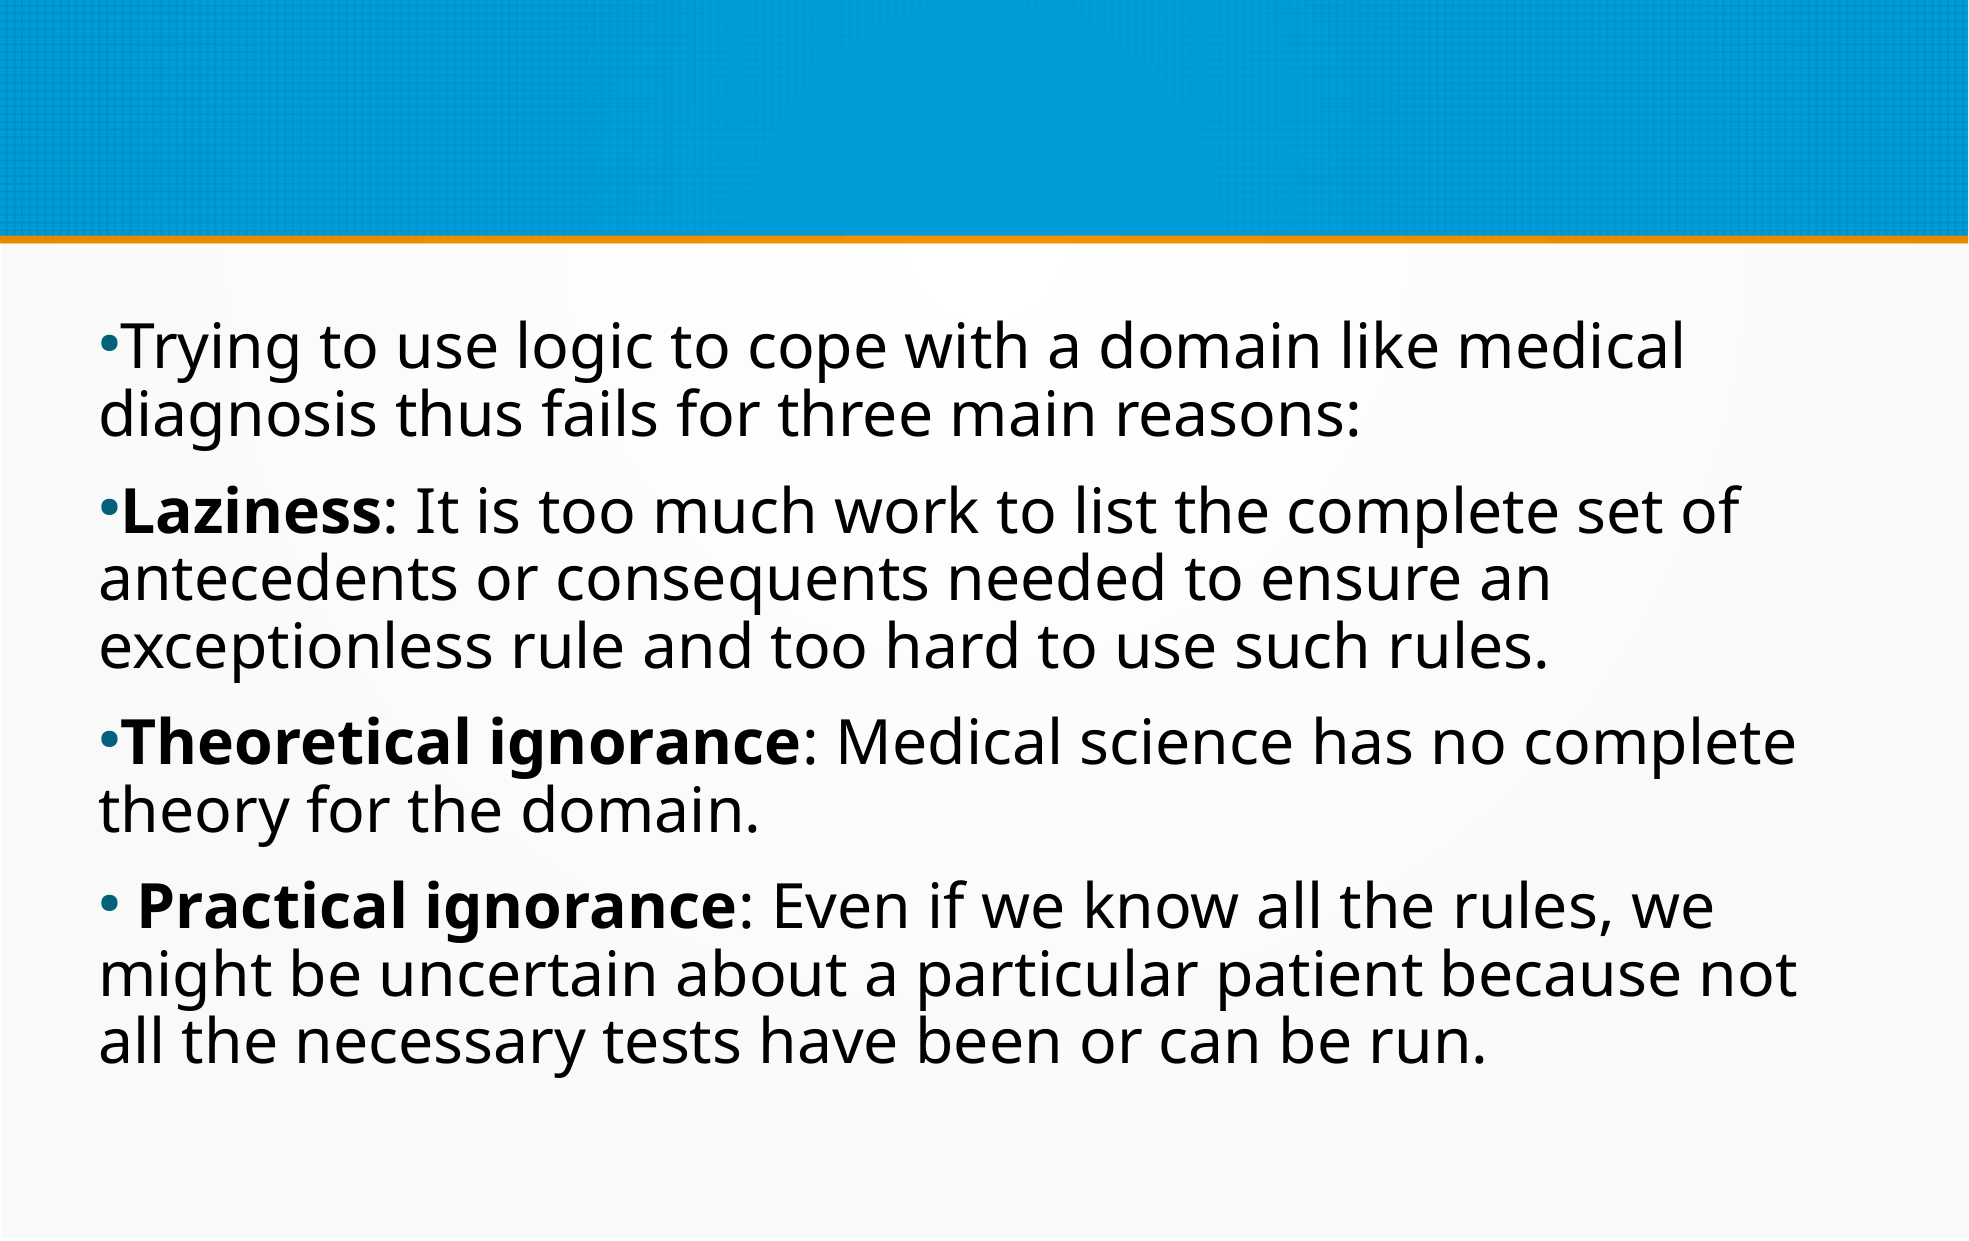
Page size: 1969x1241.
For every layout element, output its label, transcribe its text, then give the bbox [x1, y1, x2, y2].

list Trying to use logic to cope with a domain like medical diagnosis thus fails for three main reasons: Laziness: It is too much work to list the complete set of antecedents or consequents needed to ensure an exceptionless rule and too hard to use such rules. Theoretical ignorance: Medical science has no complete theory for the domain. Practical ignorance: Even if we know all the rules, we might be uncertain about a particular patient because not all the necessary tests have been or can be run. [98, 315, 1861, 1081]
